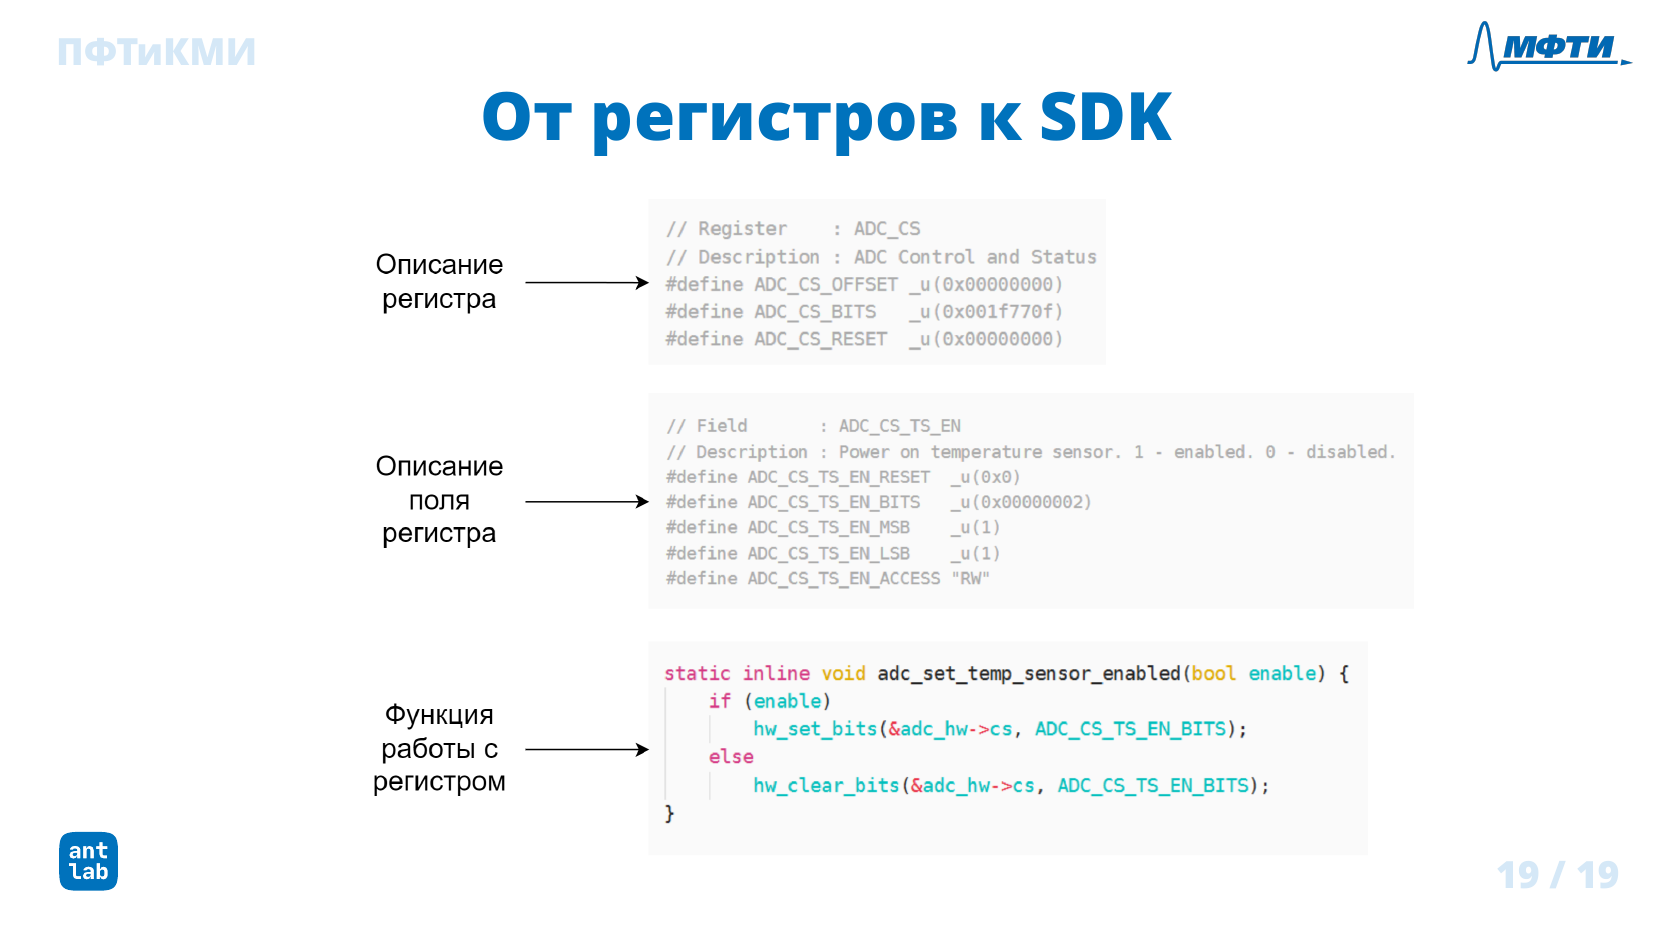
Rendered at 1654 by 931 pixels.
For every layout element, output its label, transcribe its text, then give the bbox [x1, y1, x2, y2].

picture [354, 199, 1414, 857]
title От регистров к SDK [82, 20, 1571, 209]
picture [1446, 0, 1654, 93]
